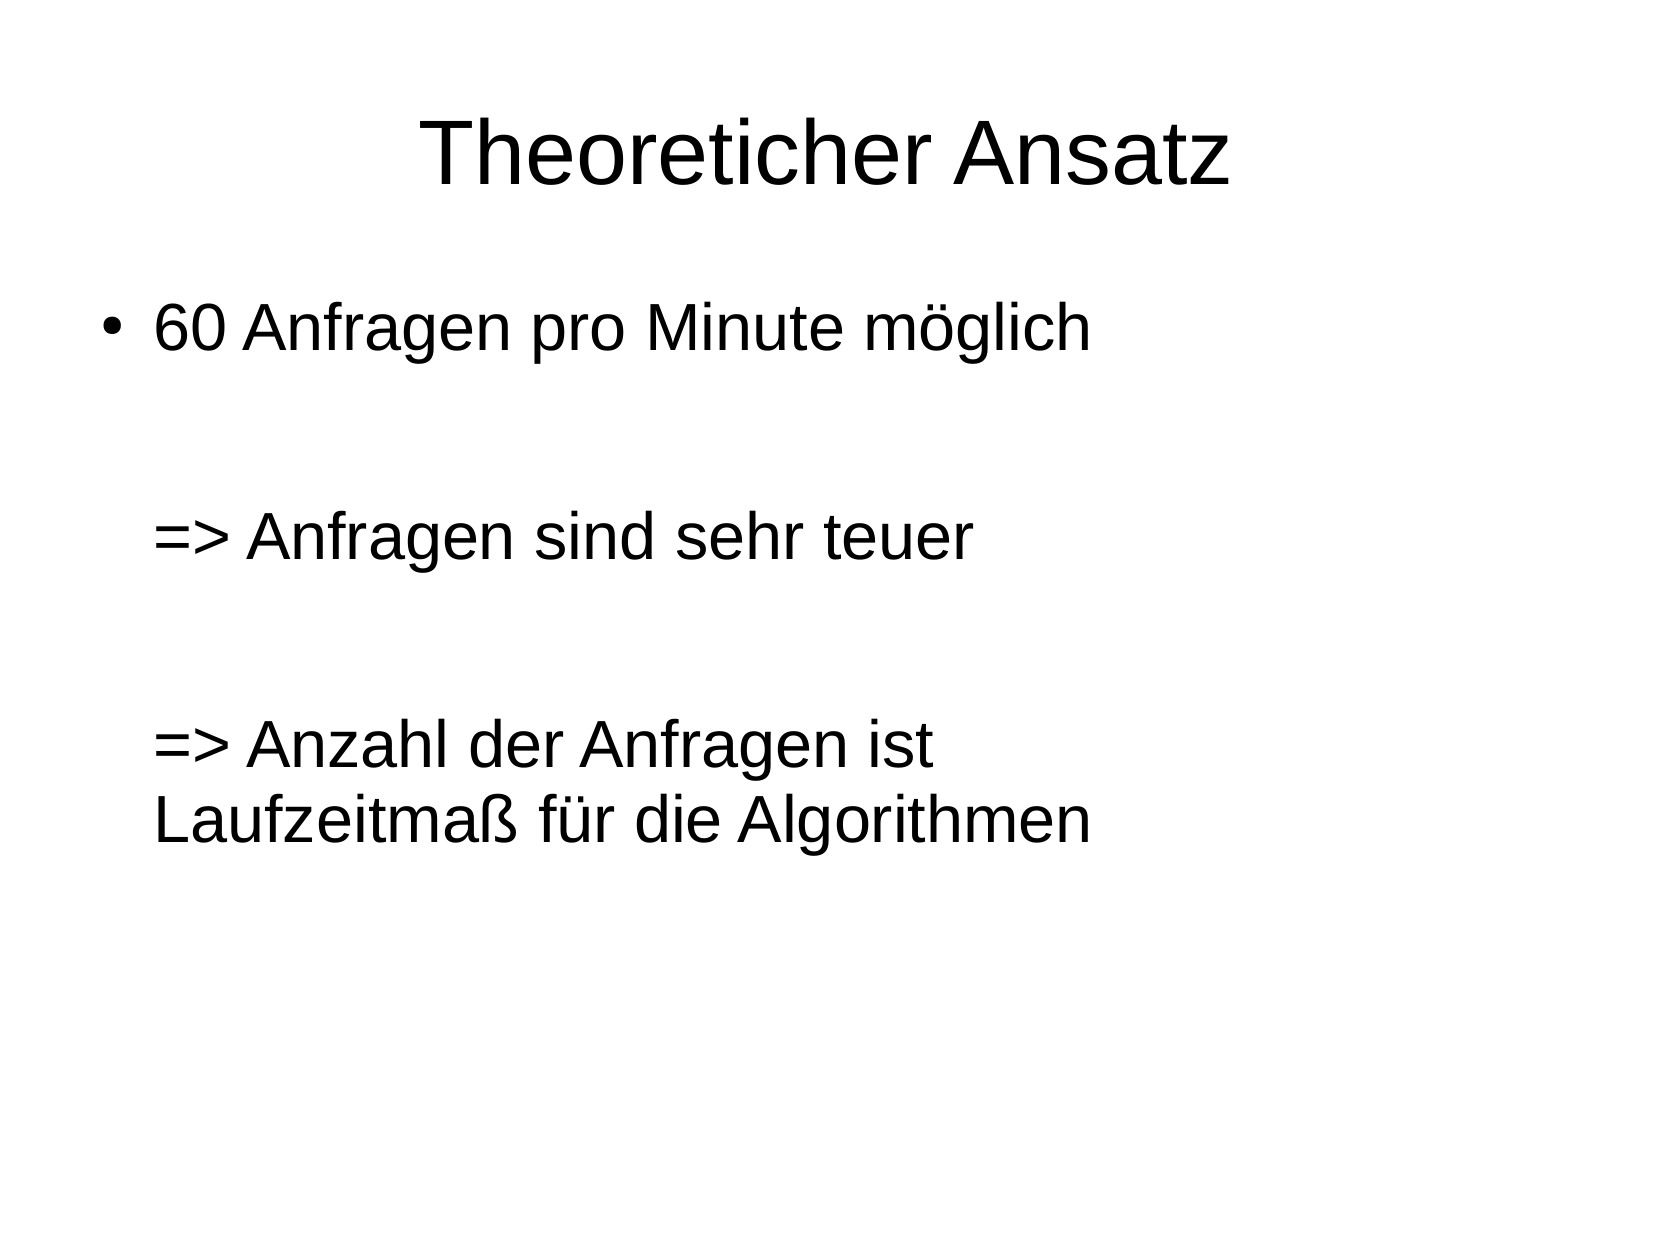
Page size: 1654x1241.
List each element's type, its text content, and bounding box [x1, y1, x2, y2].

title Theoreticher Ansatz [82, 49, 1571, 257]
list 60 Anfragen pro Minute möglich => Anfragen sind sehr teuer => Anzahl der Anfragen ist Laufzeitmaß für die Algorithmen [82, 290, 1571, 1010]
